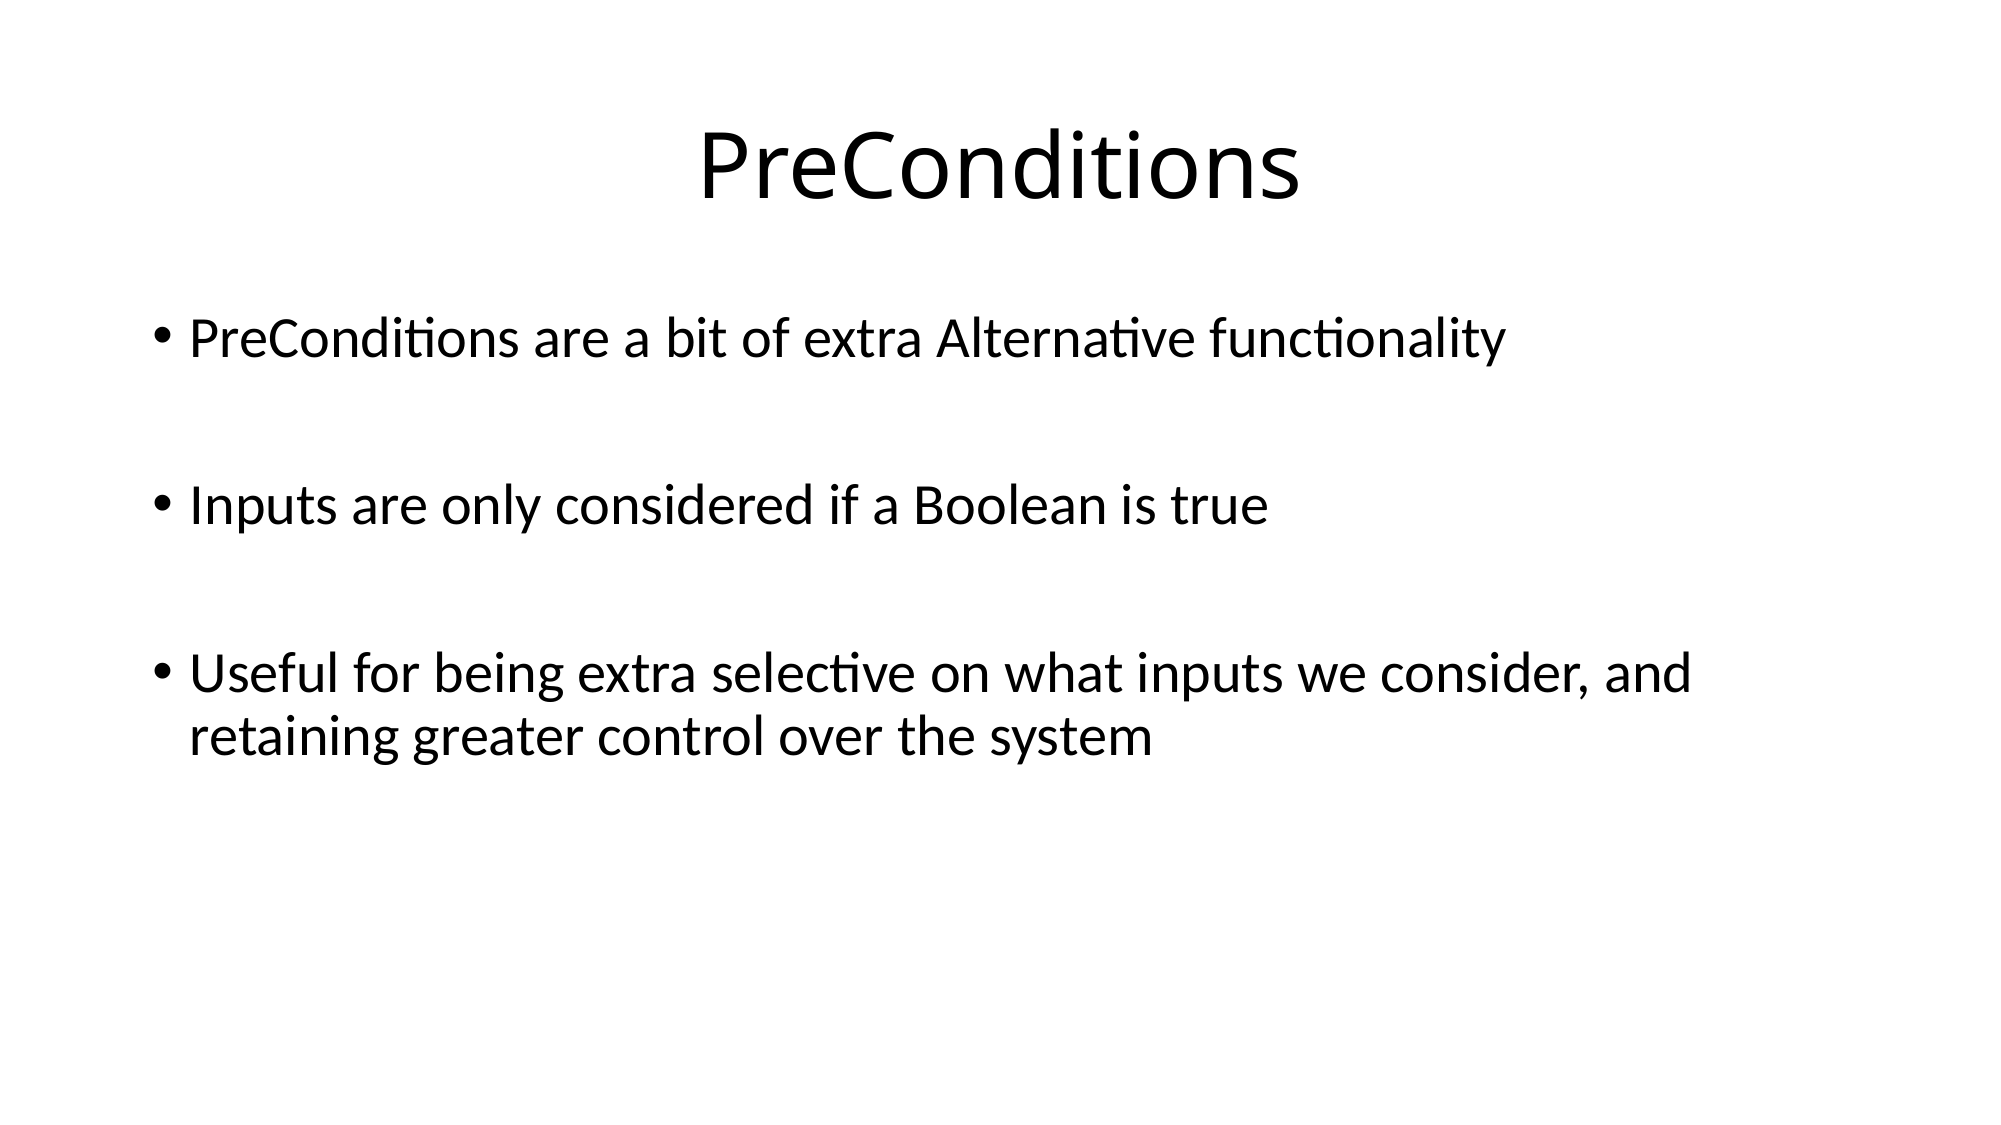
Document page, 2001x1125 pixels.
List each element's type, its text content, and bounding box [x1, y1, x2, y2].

list PreConditions are a bit of extra Alternative functionality Inputs are only considered if a Boolean is true Useful for being extra selective on what inputs we consider, and retaining greater control over the system [137, 299, 1863, 1014]
title PreConditions [137, 59, 1863, 278]
